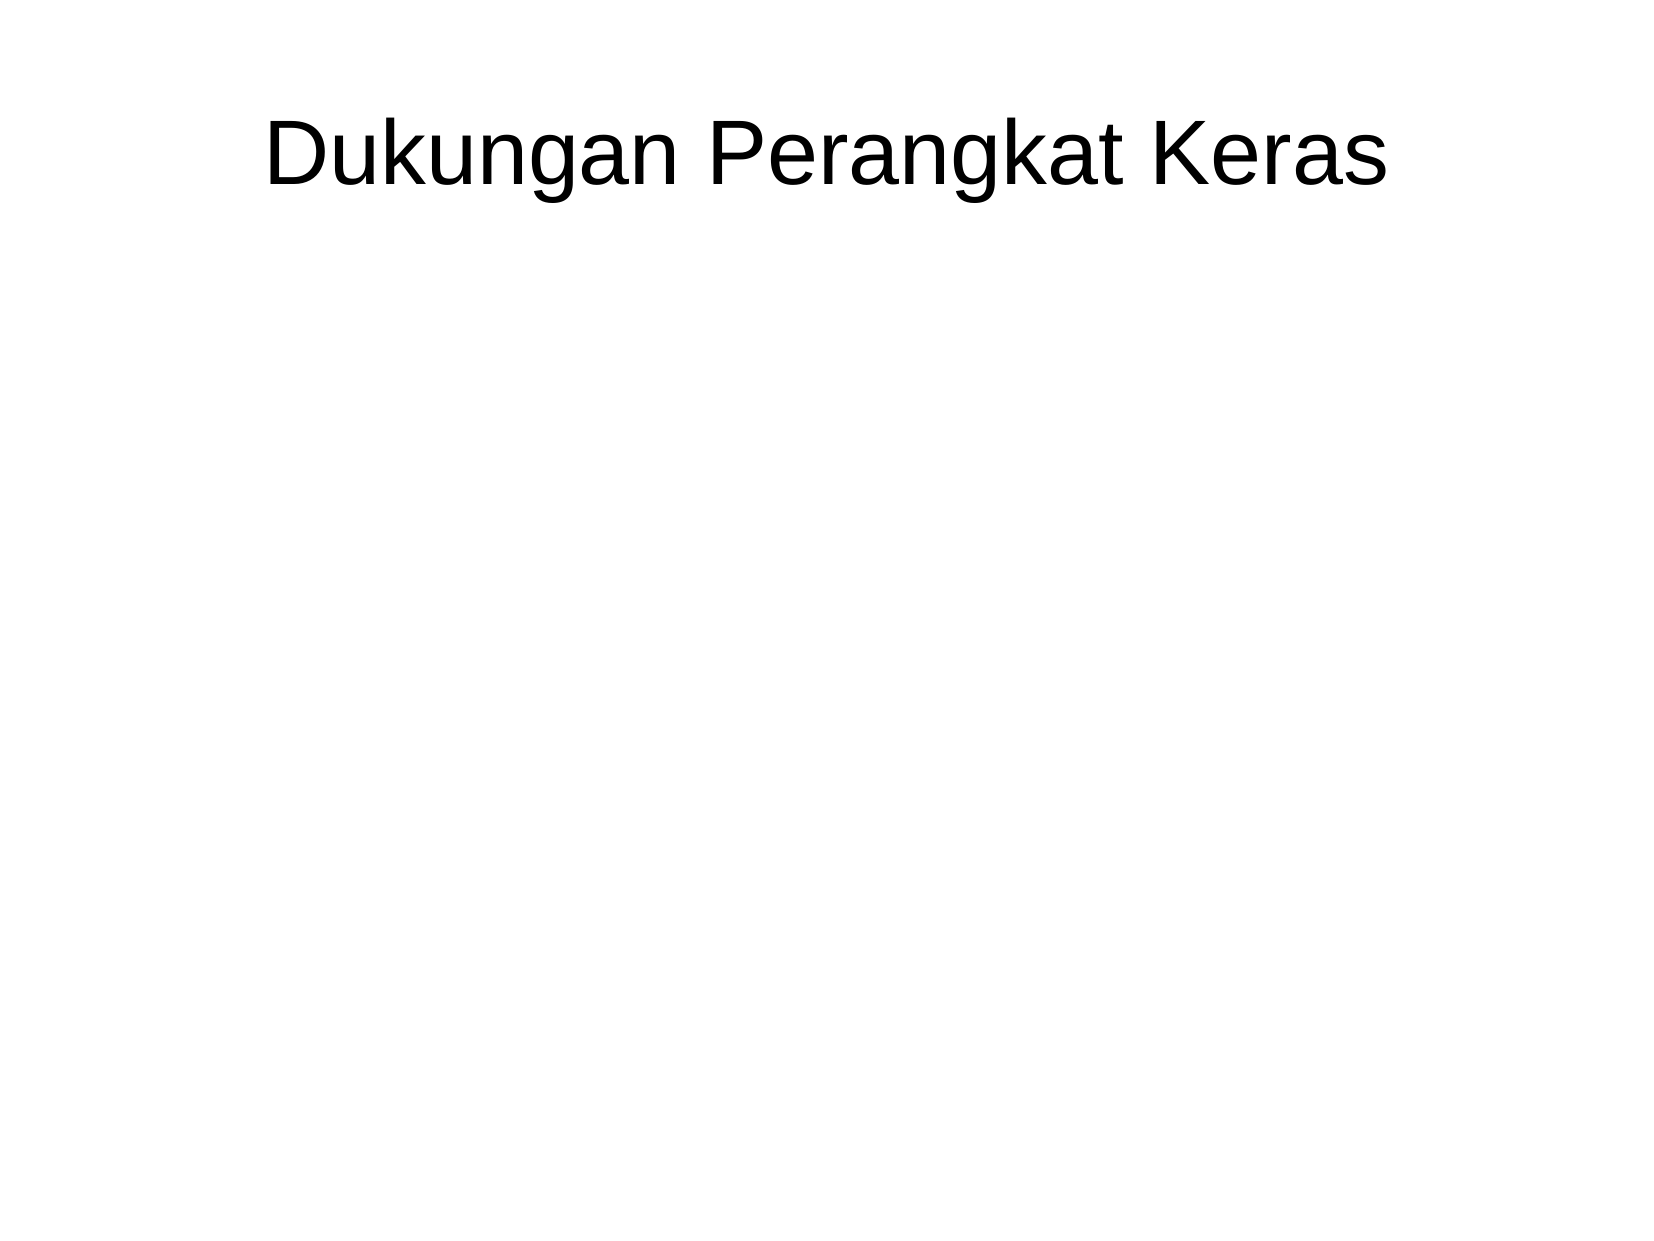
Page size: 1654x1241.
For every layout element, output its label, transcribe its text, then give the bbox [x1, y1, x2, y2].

title Dukungan Perangkat Keras [82, 49, 1571, 257]
